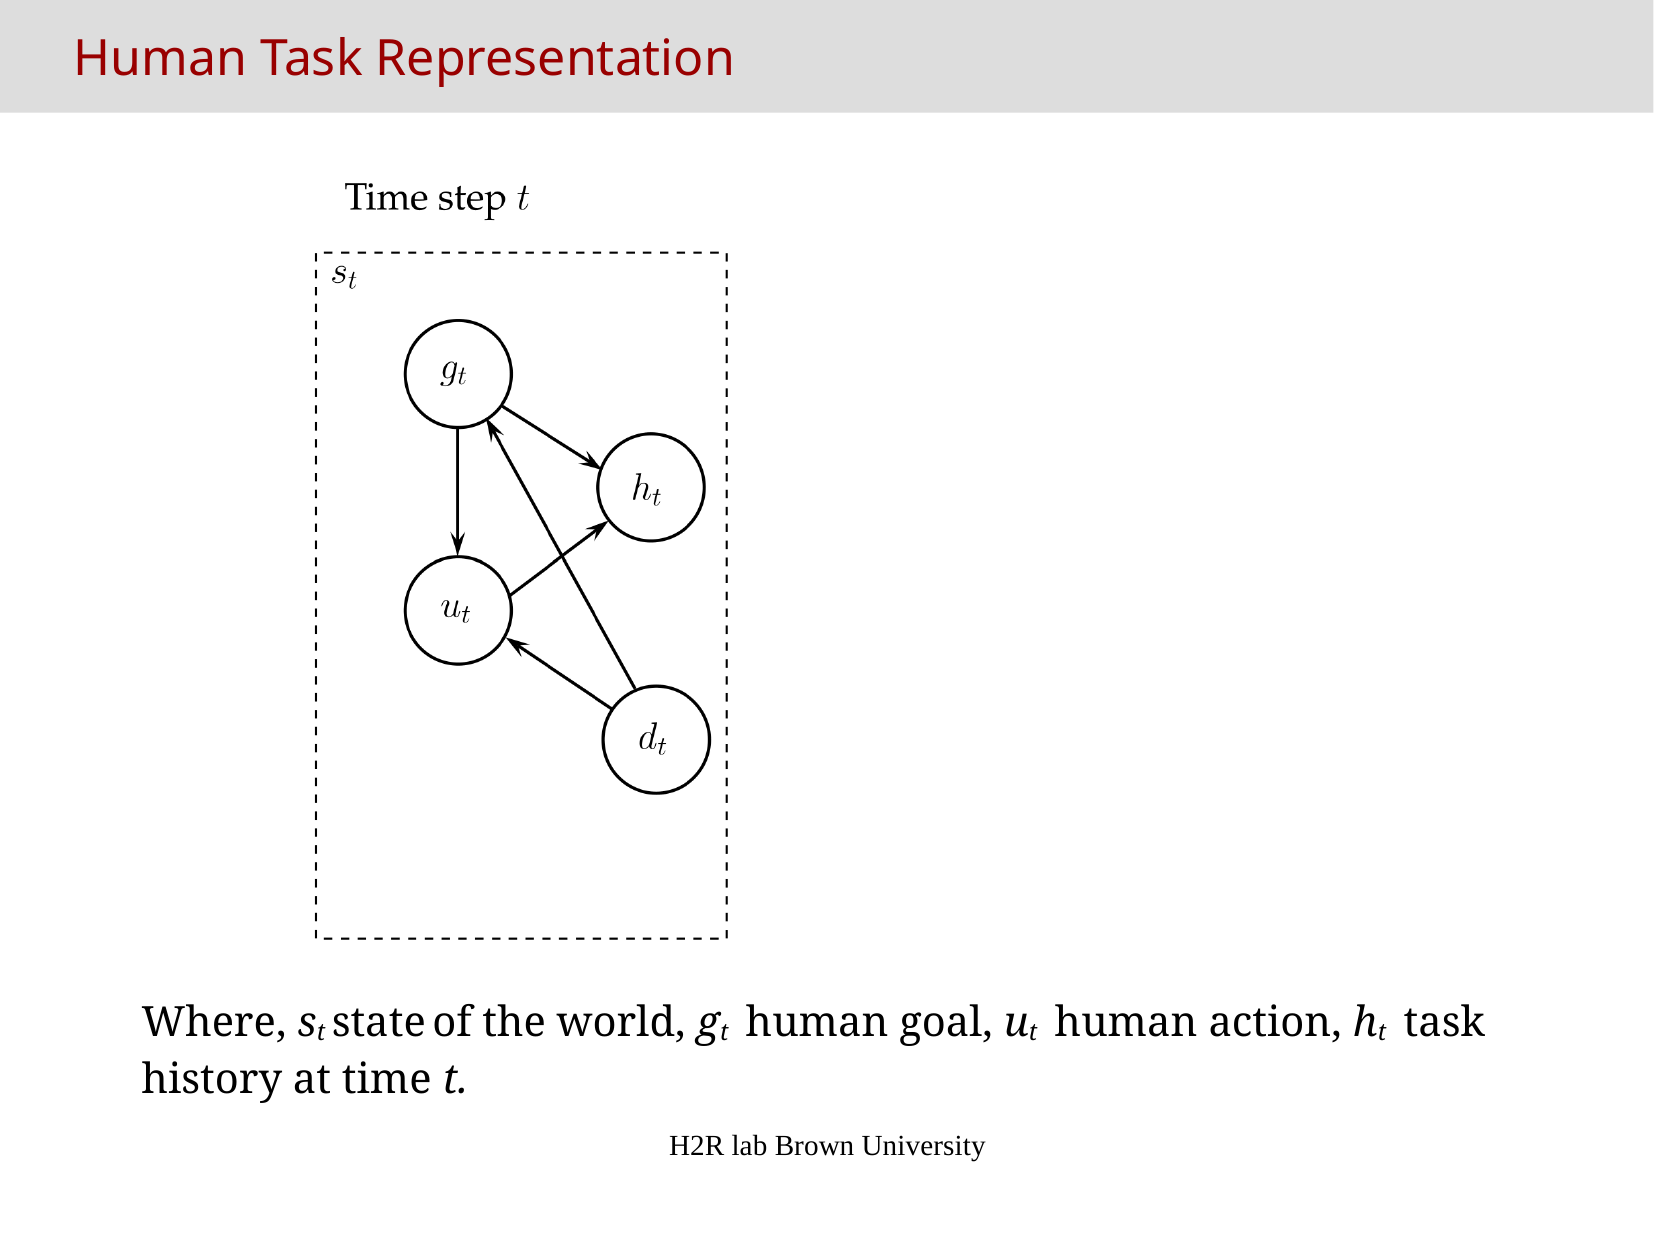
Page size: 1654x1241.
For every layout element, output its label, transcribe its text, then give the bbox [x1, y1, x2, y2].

title Human Task Representation [0, 0, 1654, 113]
list Where, st state of the world, gt human goal, ut human action, ht task history at time t. [70, 992, 1622, 1146]
picture [271, 177, 733, 945]
